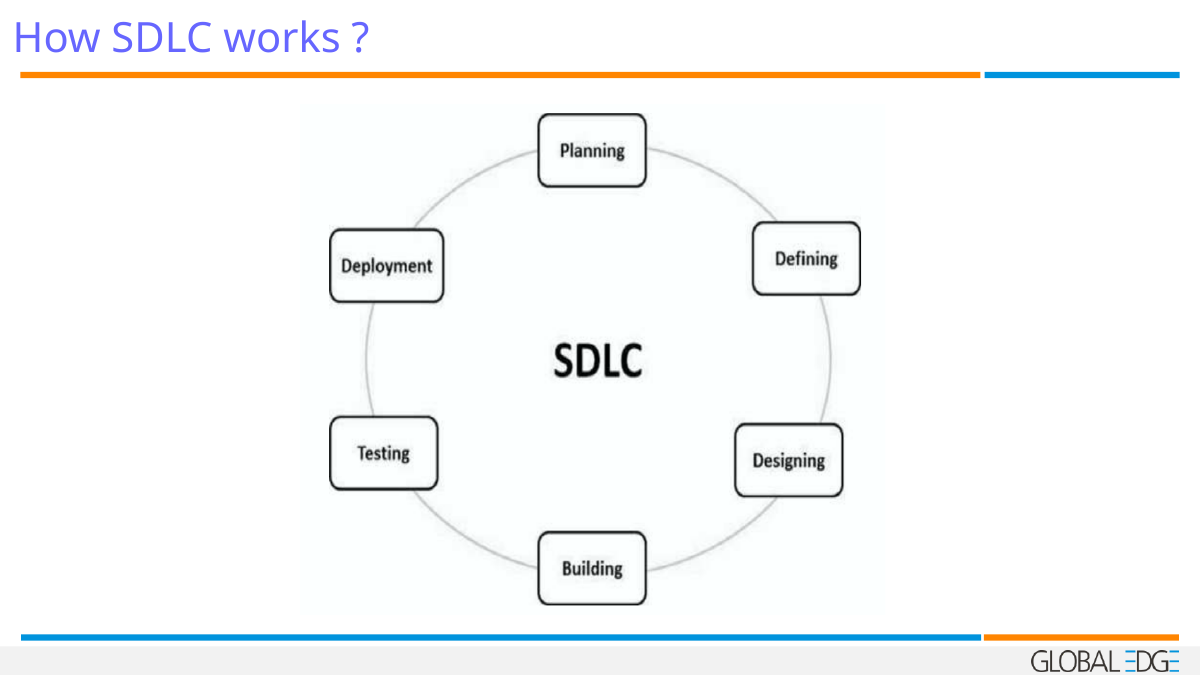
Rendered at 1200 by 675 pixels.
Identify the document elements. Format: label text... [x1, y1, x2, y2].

picture [1031, 650, 1179, 672]
title How SDLC works ? [12, 9, 1088, 63]
picture [300, 104, 886, 616]
